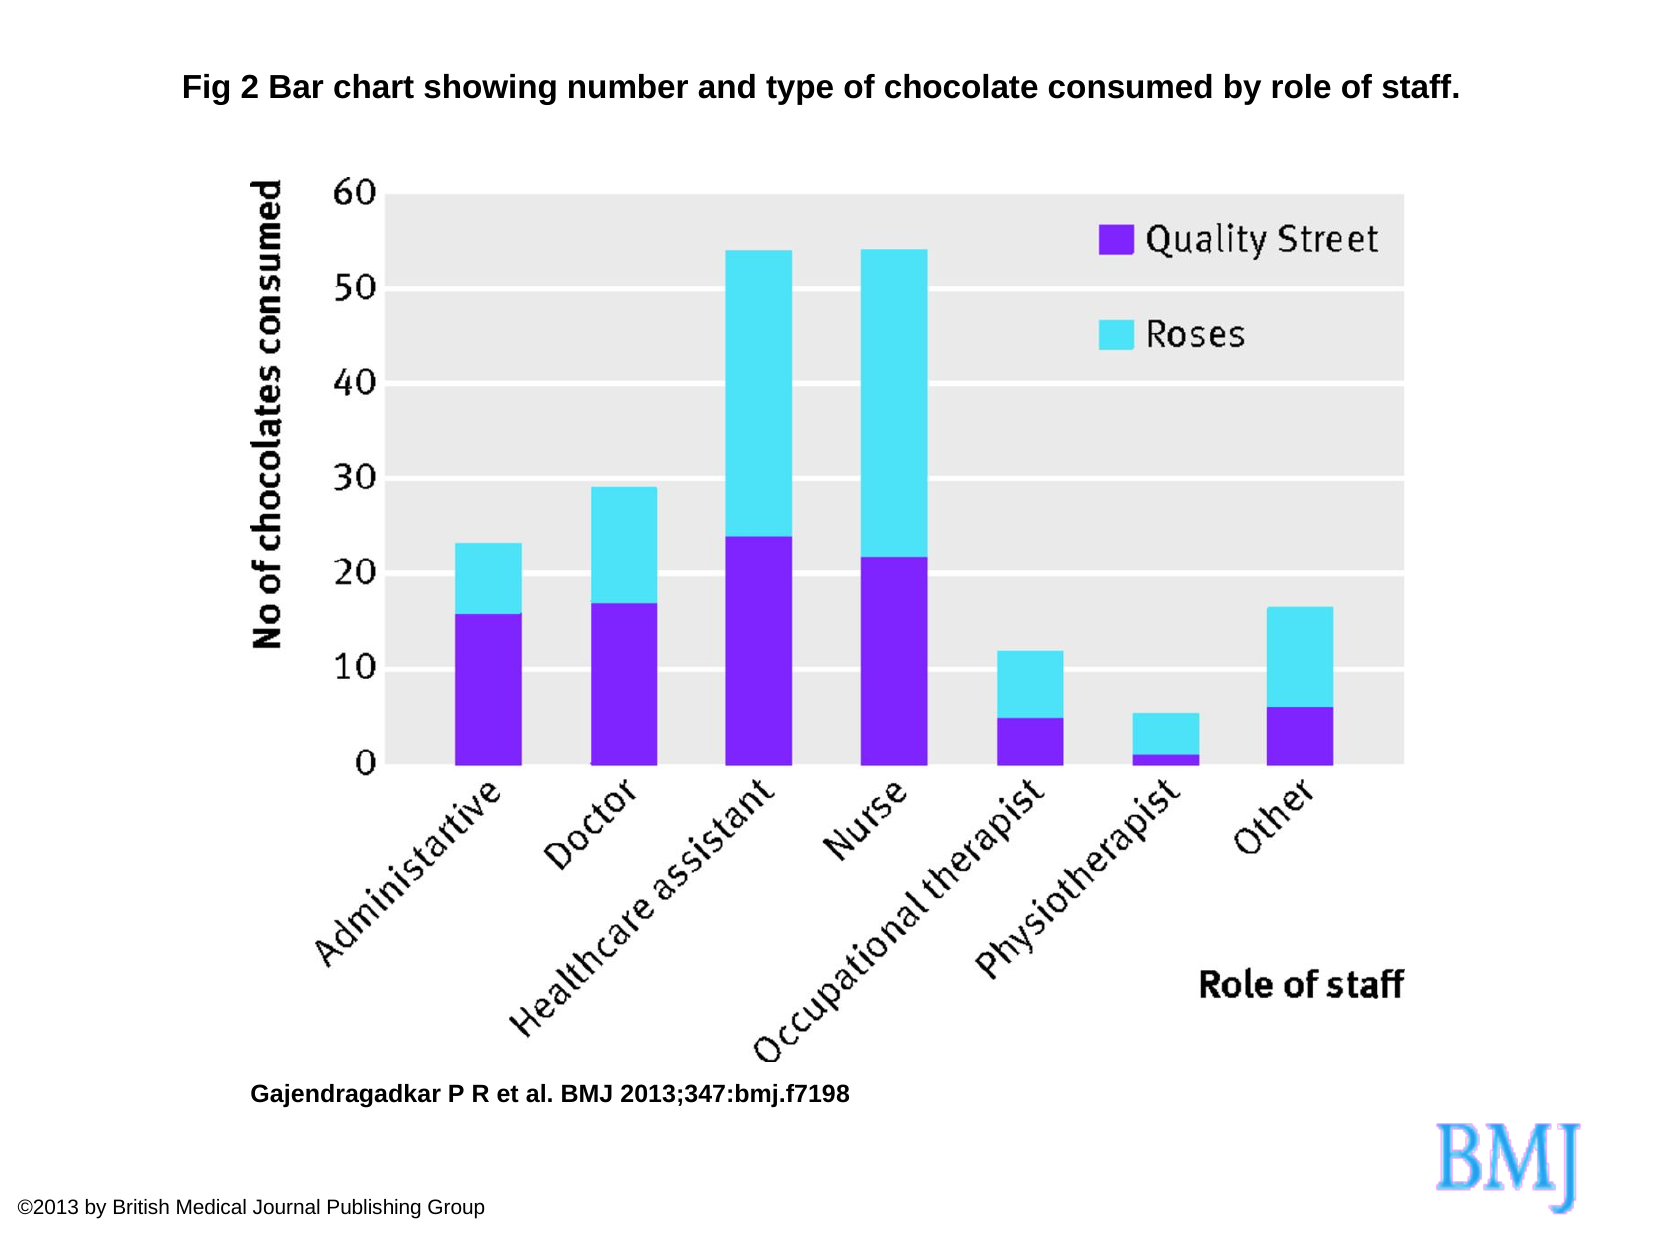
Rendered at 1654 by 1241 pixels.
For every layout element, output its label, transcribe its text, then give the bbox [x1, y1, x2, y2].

text_box Fig 2 Bar chart showing number and type of chocolate consumed by role of staff. [58, 69, 1595, 145]
picture [250, 177, 1405, 1062]
picture [1435, 1122, 1583, 1217]
text_box ©2013 by British Medical Journal Publishing Group [17, 1195, 910, 1241]
text_box Gajendragadkar P R et al. BMJ 2013;347:bmj.f7198 [250, 1079, 960, 1122]
